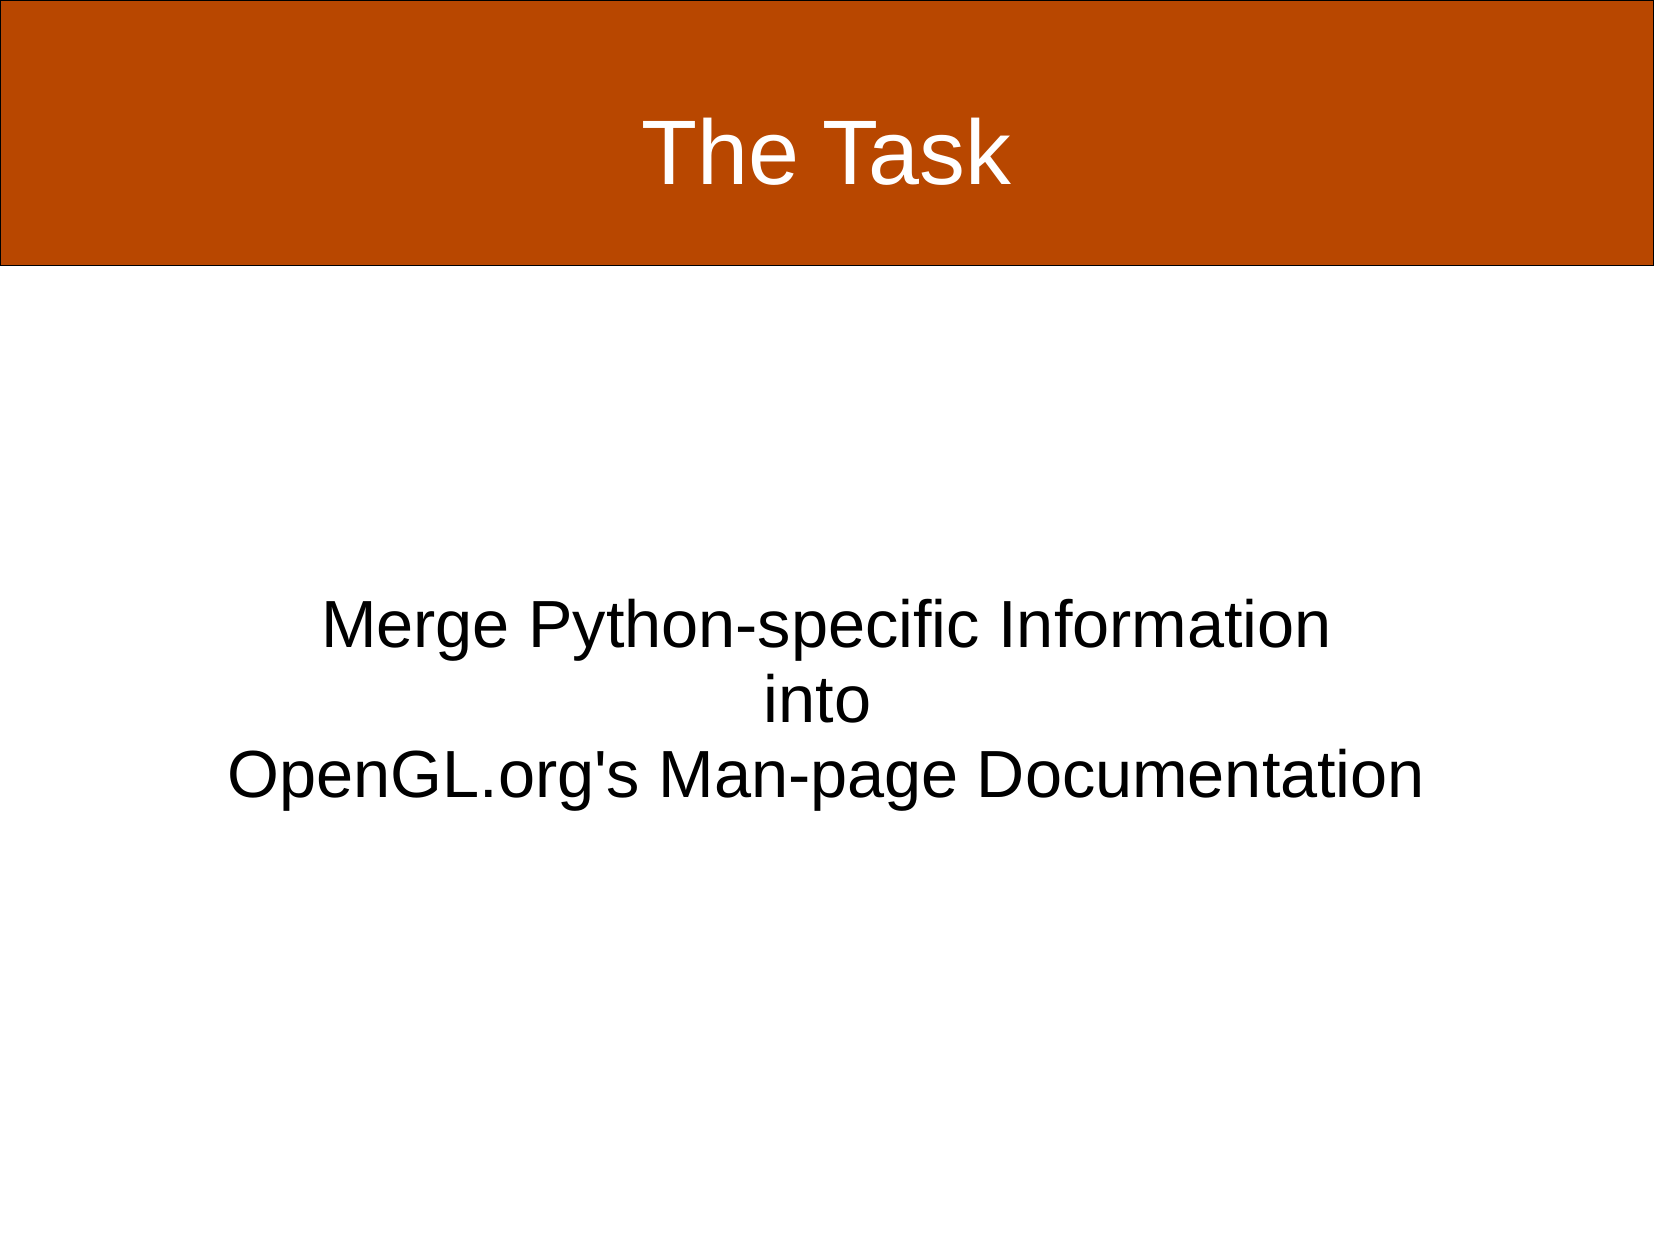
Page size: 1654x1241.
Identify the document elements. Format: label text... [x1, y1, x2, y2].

subtitle Merge Python-specific Information into OpenGL.org's Man-page Documentation [82, 297, 1571, 1102]
title The Task [82, 56, 1571, 250]
